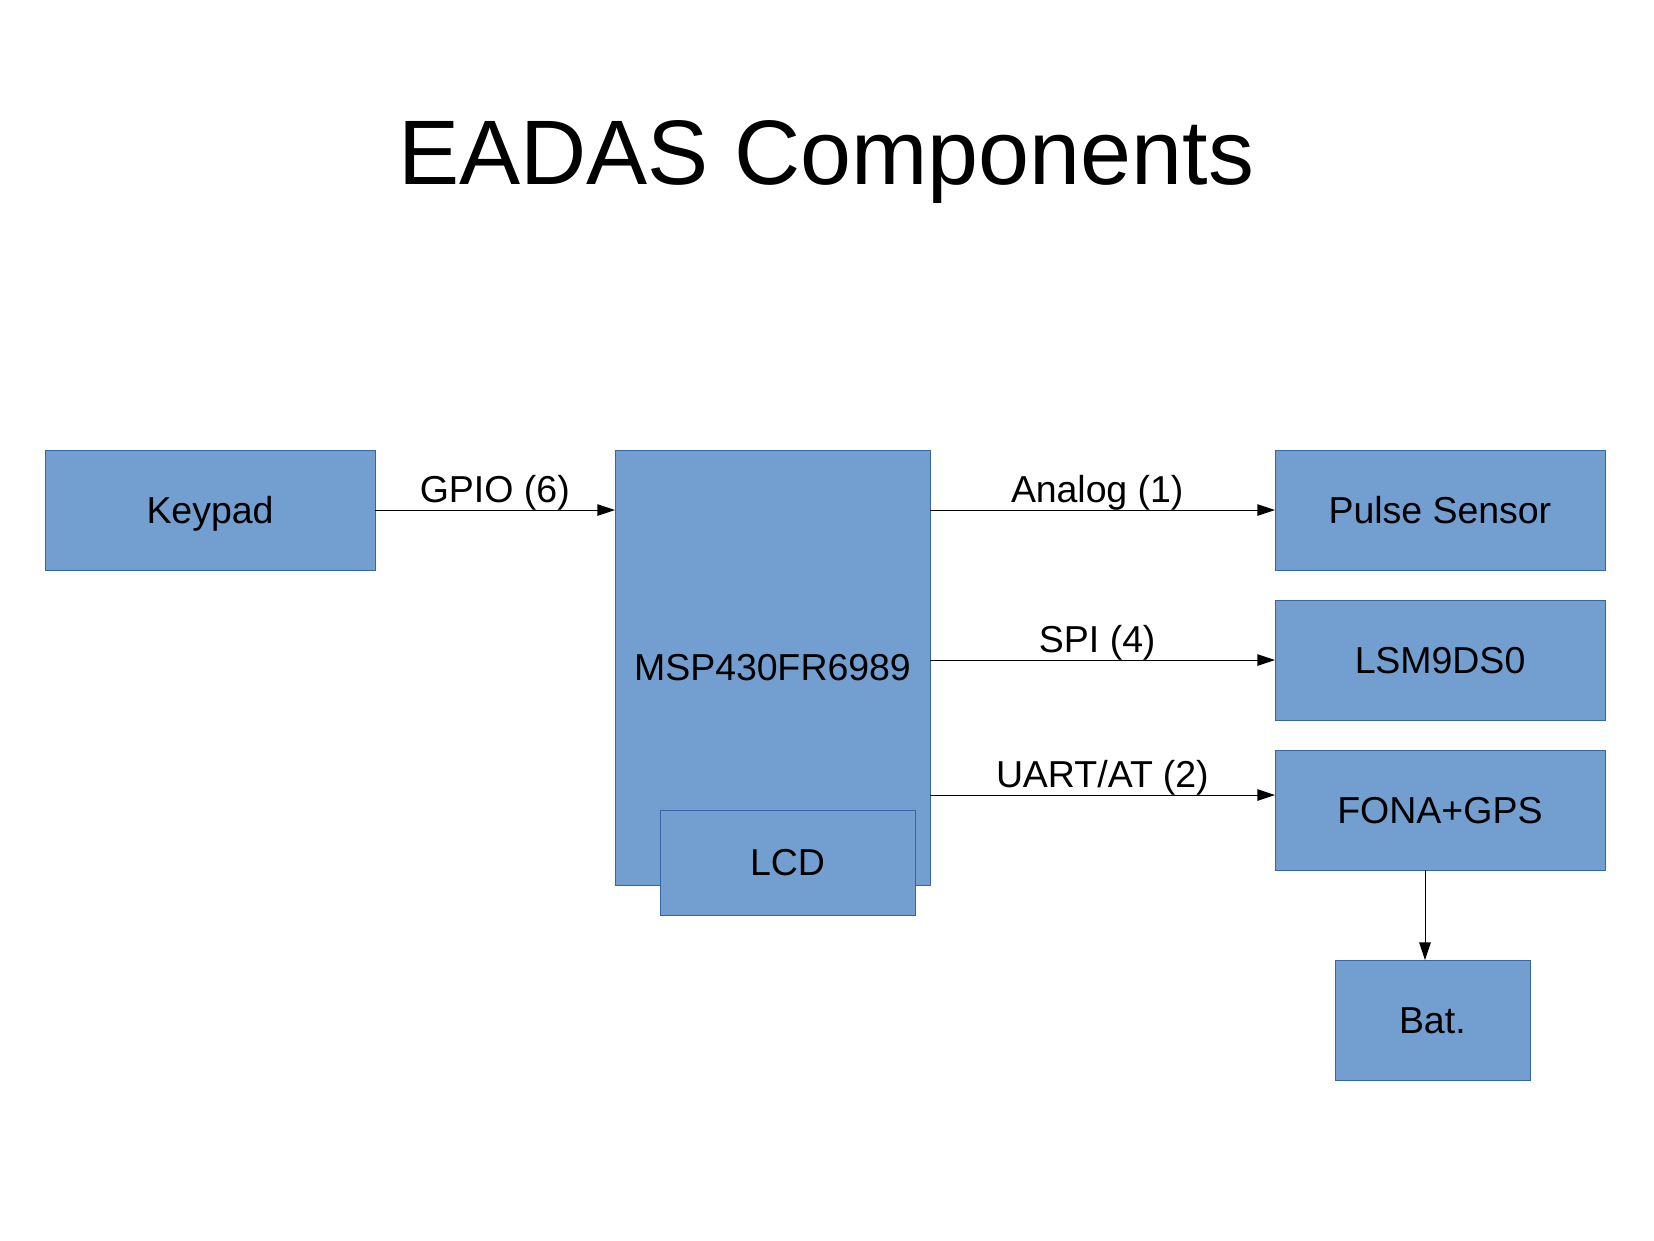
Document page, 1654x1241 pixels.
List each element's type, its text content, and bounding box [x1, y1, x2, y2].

text_box MSP430FR6989 [615, 450, 931, 886]
text_box Keypad [45, 450, 376, 571]
text_box Pulse Sensor [1275, 450, 1606, 571]
text_box LSM9DS0 [1275, 600, 1606, 721]
title EADAS Components [82, 49, 1571, 257]
text_box FONA+GPS [1275, 750, 1606, 871]
text_box LCD [660, 810, 916, 916]
text_box Bat. [1335, 960, 1531, 1081]
